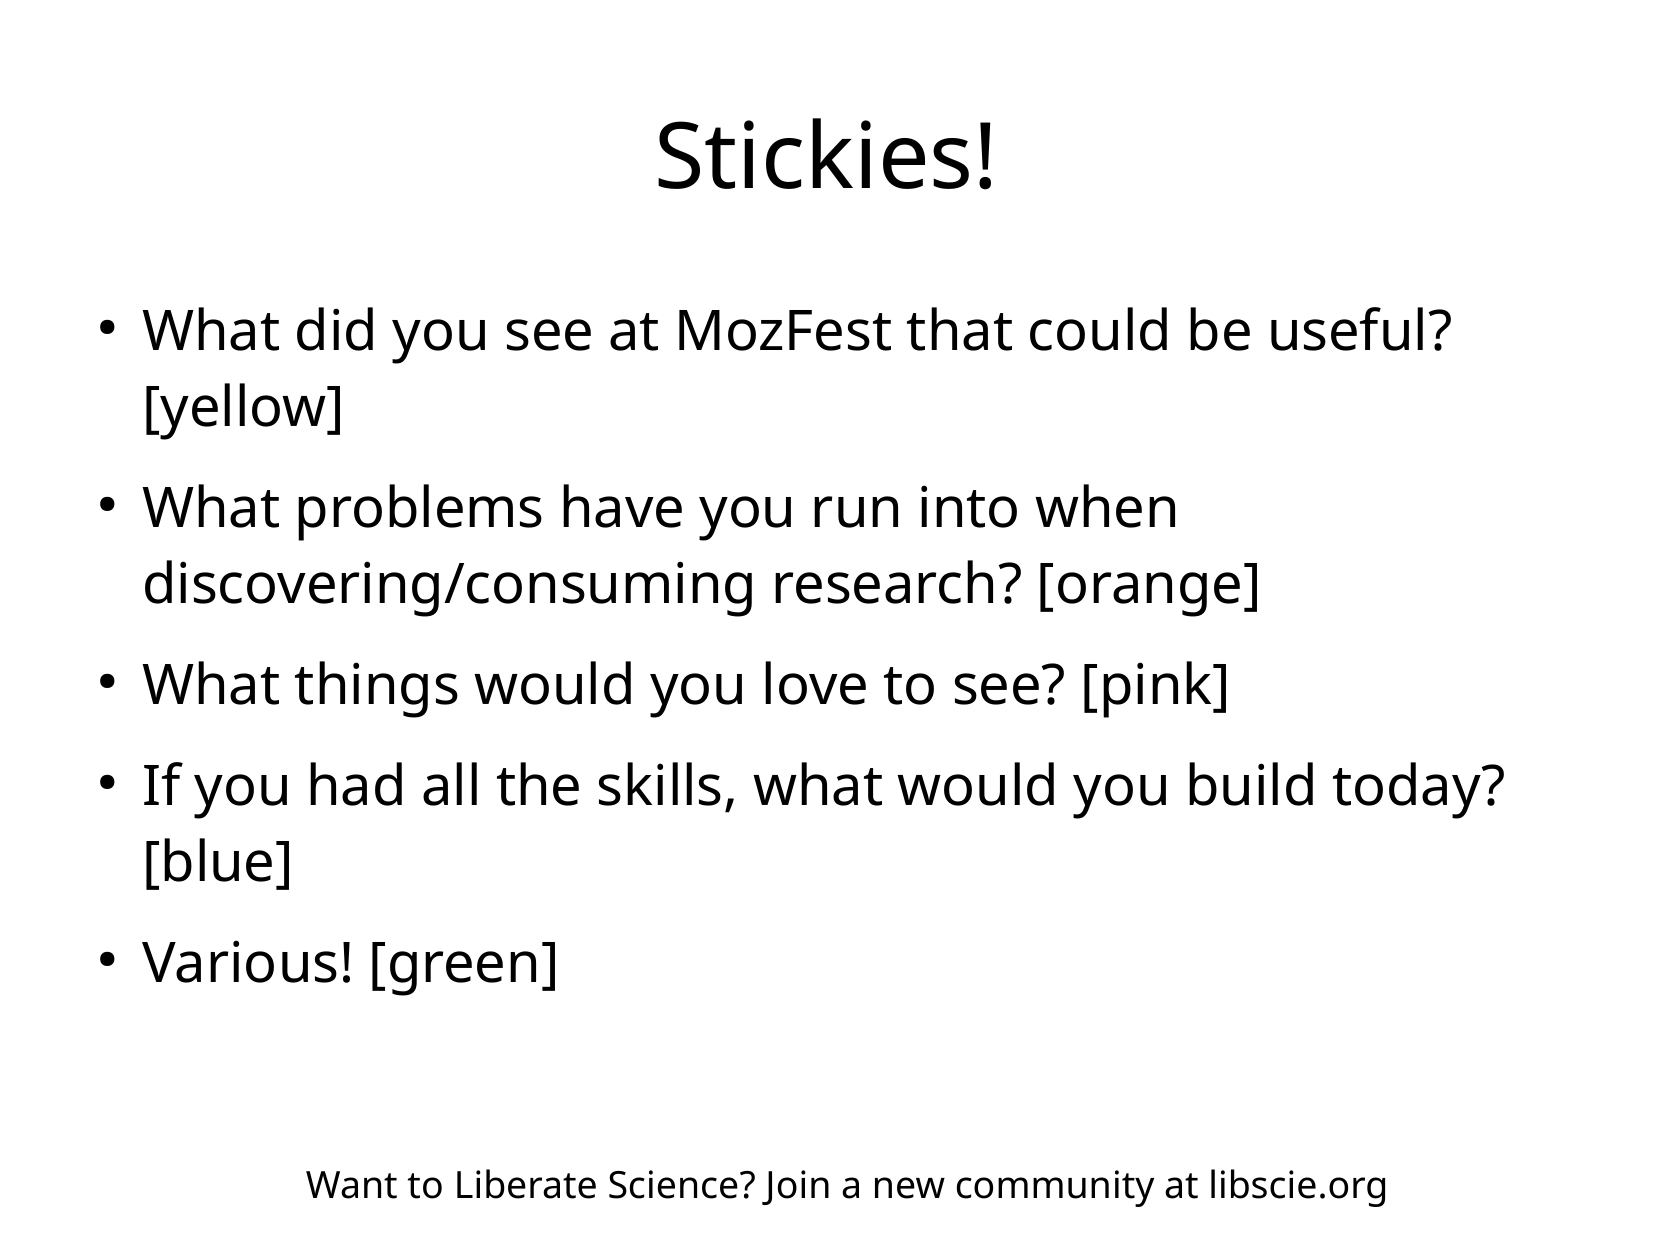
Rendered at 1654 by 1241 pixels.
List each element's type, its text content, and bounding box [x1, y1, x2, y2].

title Stickies! [82, 49, 1571, 257]
list What did you see at MozFest that could be useful? [yellow] What problems have you run into when discovering/consuming research? [orange] What things would you love to see? [pink] If you had all the skills, what would you build today? [blue] Various! [green] [82, 290, 1571, 1010]
